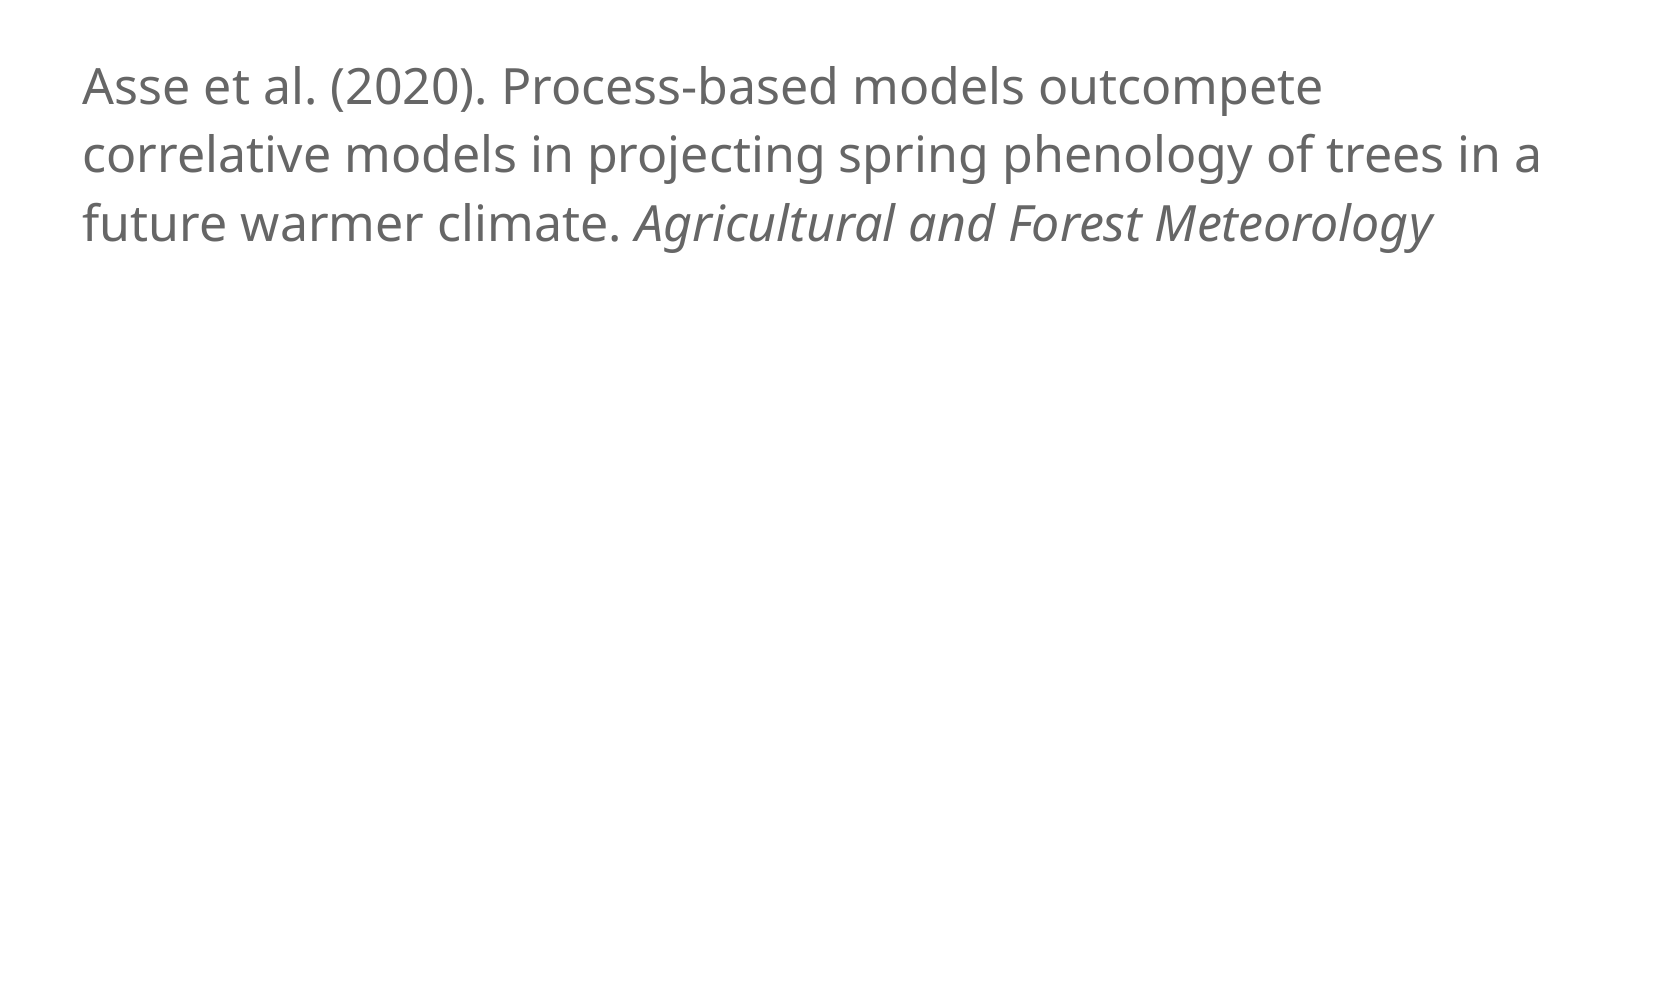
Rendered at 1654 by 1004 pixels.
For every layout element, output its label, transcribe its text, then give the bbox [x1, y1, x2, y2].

subtitle Asse et al. (2020). Process-based models outcompete correlative models in projecting spring phenology of trees in a future warmer climate. Agricultural and Forest Meteorology [82, 50, 1571, 945]
